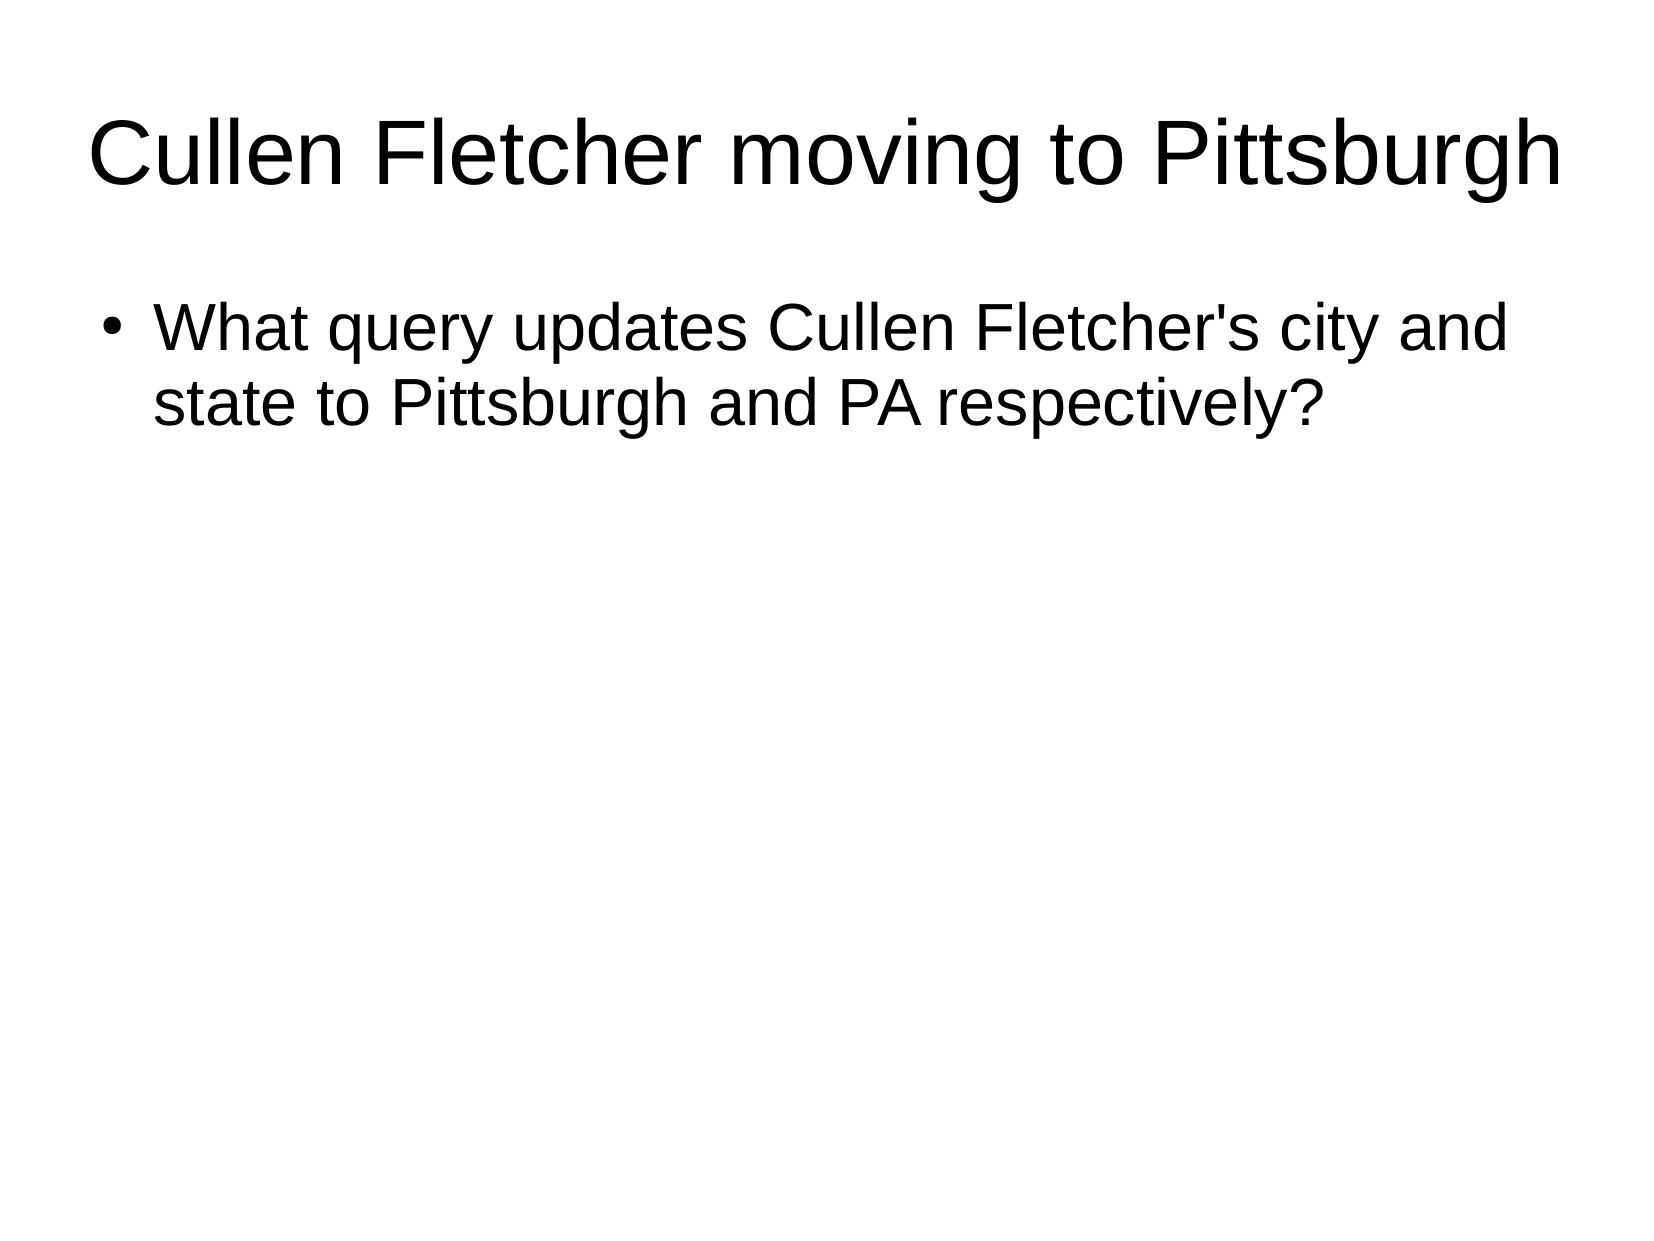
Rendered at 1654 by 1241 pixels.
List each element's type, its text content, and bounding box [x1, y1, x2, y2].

list What query updates Cullen Fletcher's city and state to Pittsburgh and PA respectively? [82, 290, 1571, 1010]
title Cullen Fletcher moving to Pittsburgh [82, 49, 1571, 257]
